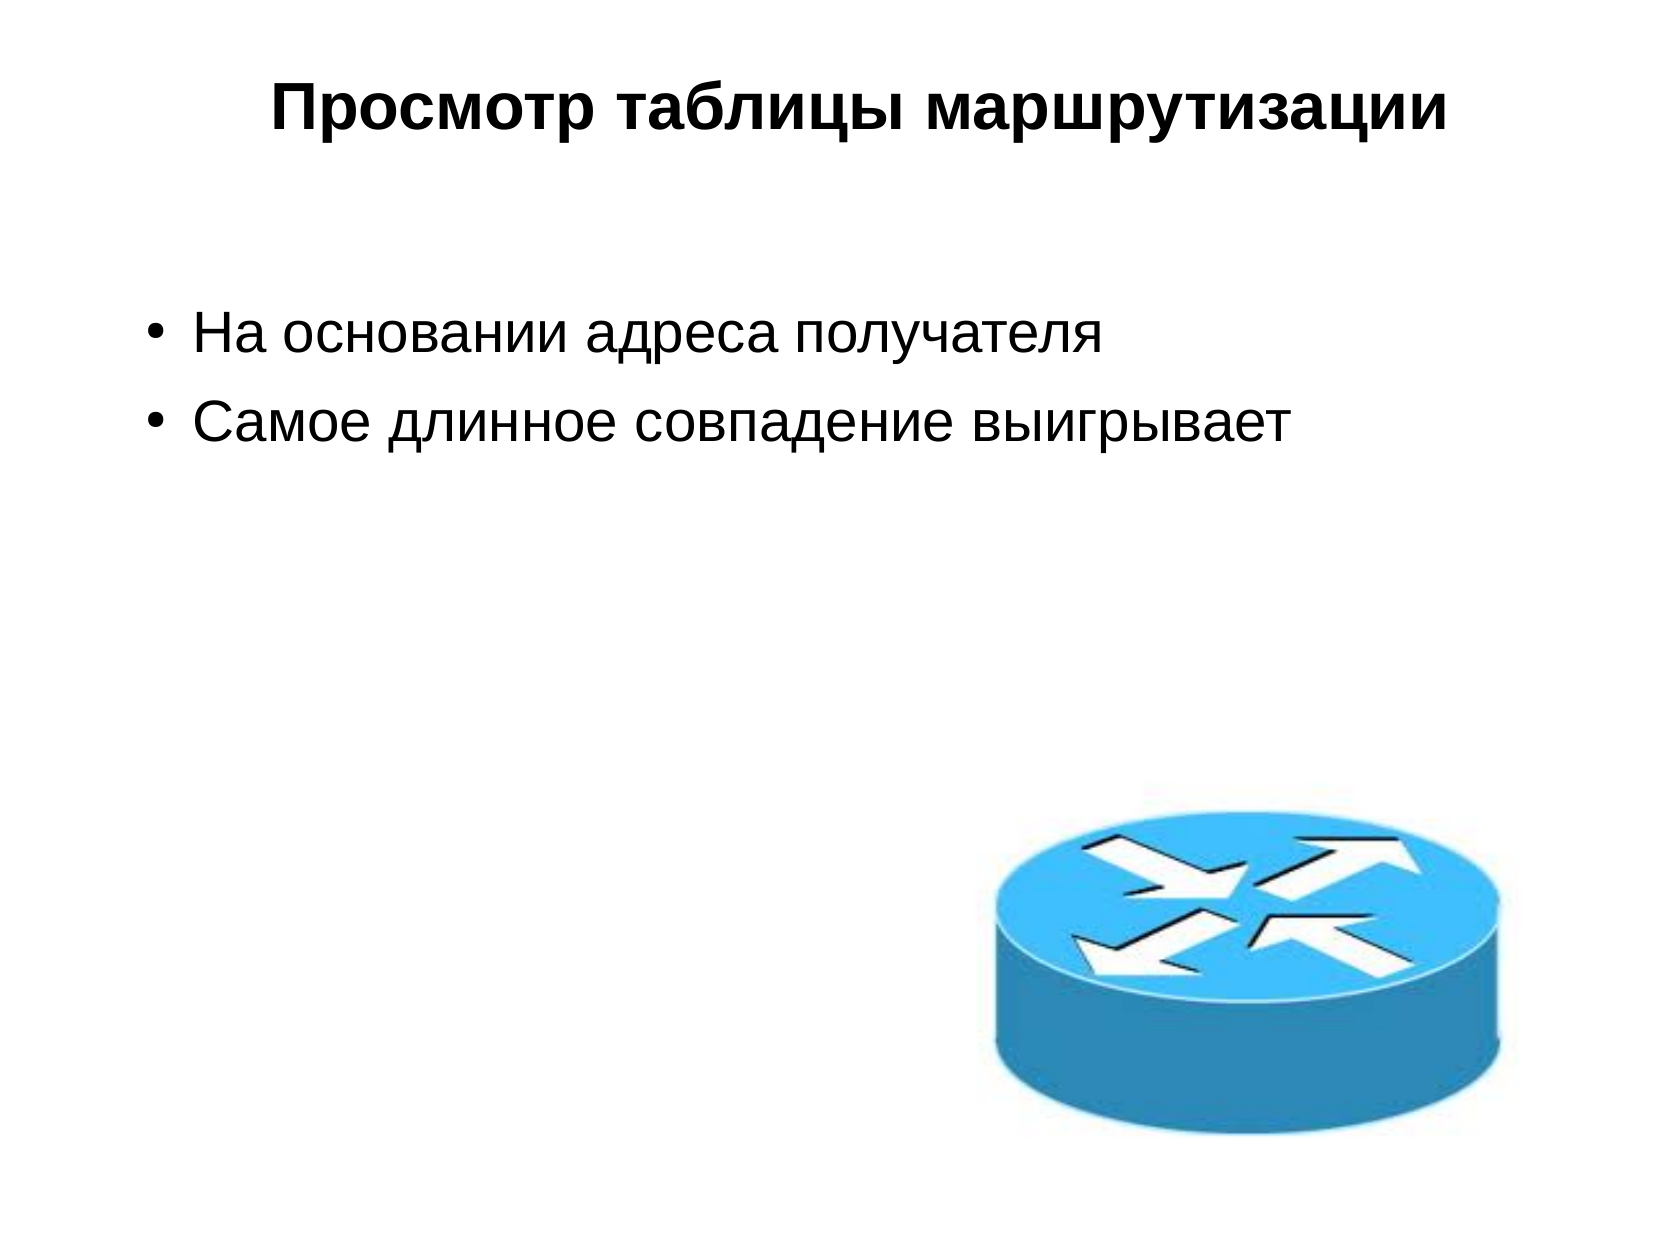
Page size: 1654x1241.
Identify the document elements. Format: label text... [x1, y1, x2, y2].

picture [937, 749, 1576, 1201]
list На основании адреса получателя Самое длинное совпадение выигрывает [70, 300, 1513, 730]
text_box Просмотр таблицы маршрутизации [123, 41, 1597, 151]
